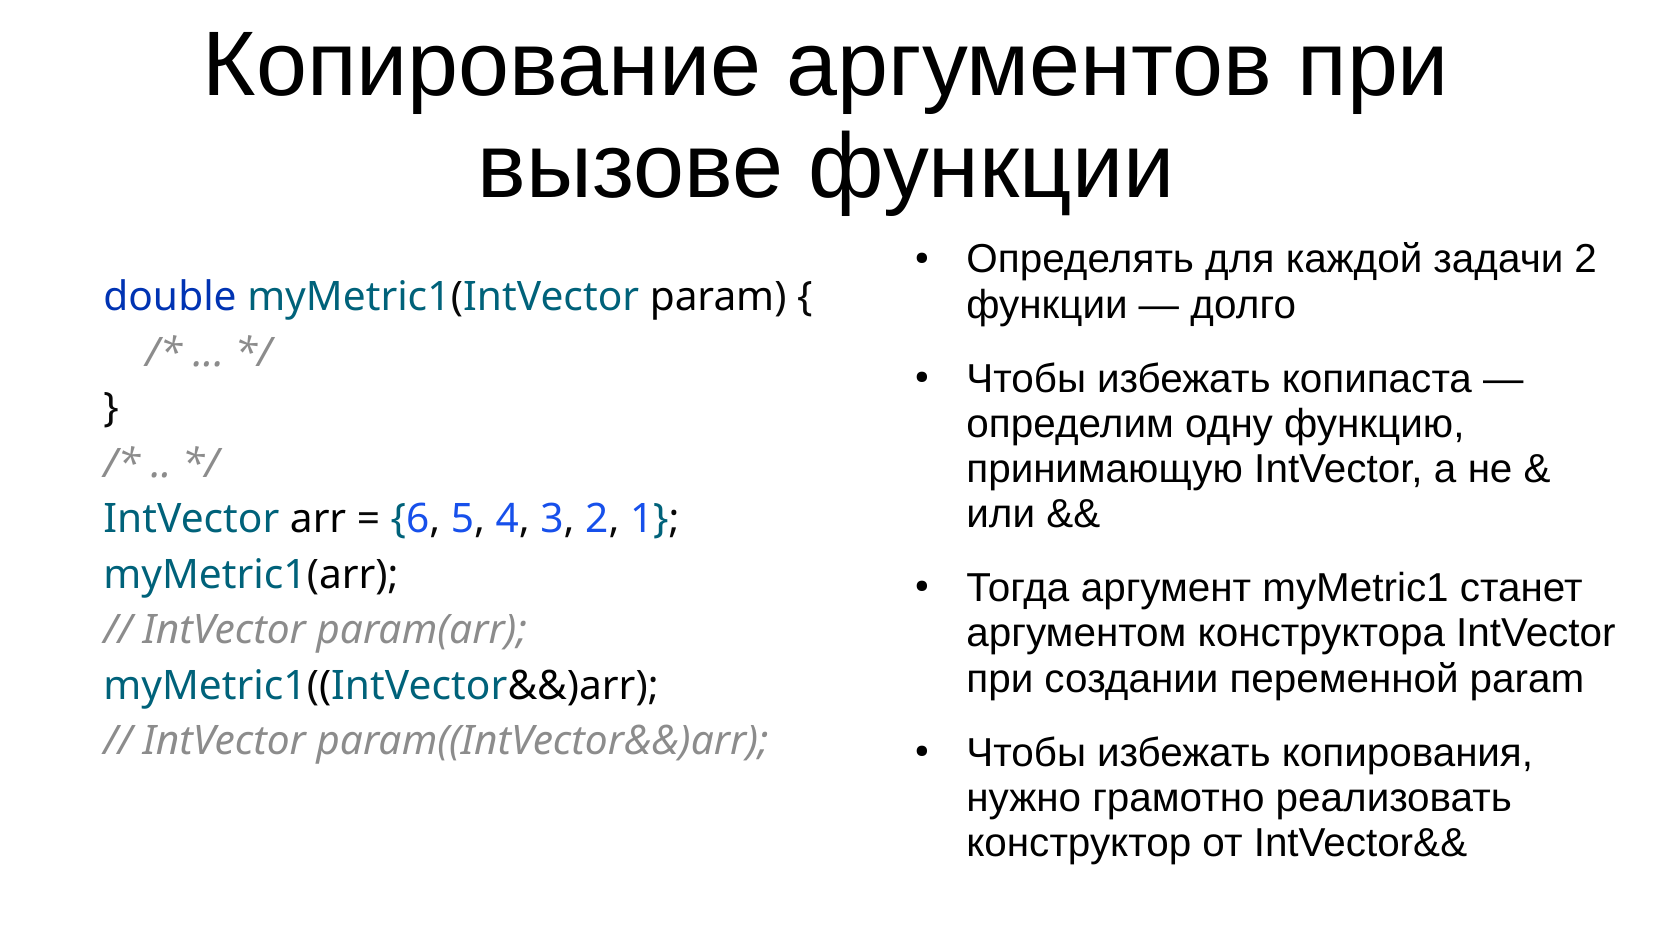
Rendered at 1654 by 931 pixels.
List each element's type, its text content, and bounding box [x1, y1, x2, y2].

title Копирование аргументов при вызове функции [82, 12, 1571, 218]
list Определять для каждой задачи 2 функции — долго Чтобы избежать копипаста — определим одну функцию, принимающую IntVector, а не & или && Тогда аргумент myMetric1 станет аргументом конструктора IntVector при создании переменной param Чтобы избежать копирования, нужно грамотно реализовать конструктор от IntVector&& [897, 236, 1619, 916]
text_box double myMetric1(IntVector param) { /* ... */ } /* .. */ IntVector arr = {6, 5, 4, 3, 2, 1}; myMetric1(arr); // IntVector param(arr); myMetric1((IntVector&&)arr); // IntVector param((IntVector&&)arr); [88, 259, 829, 775]
